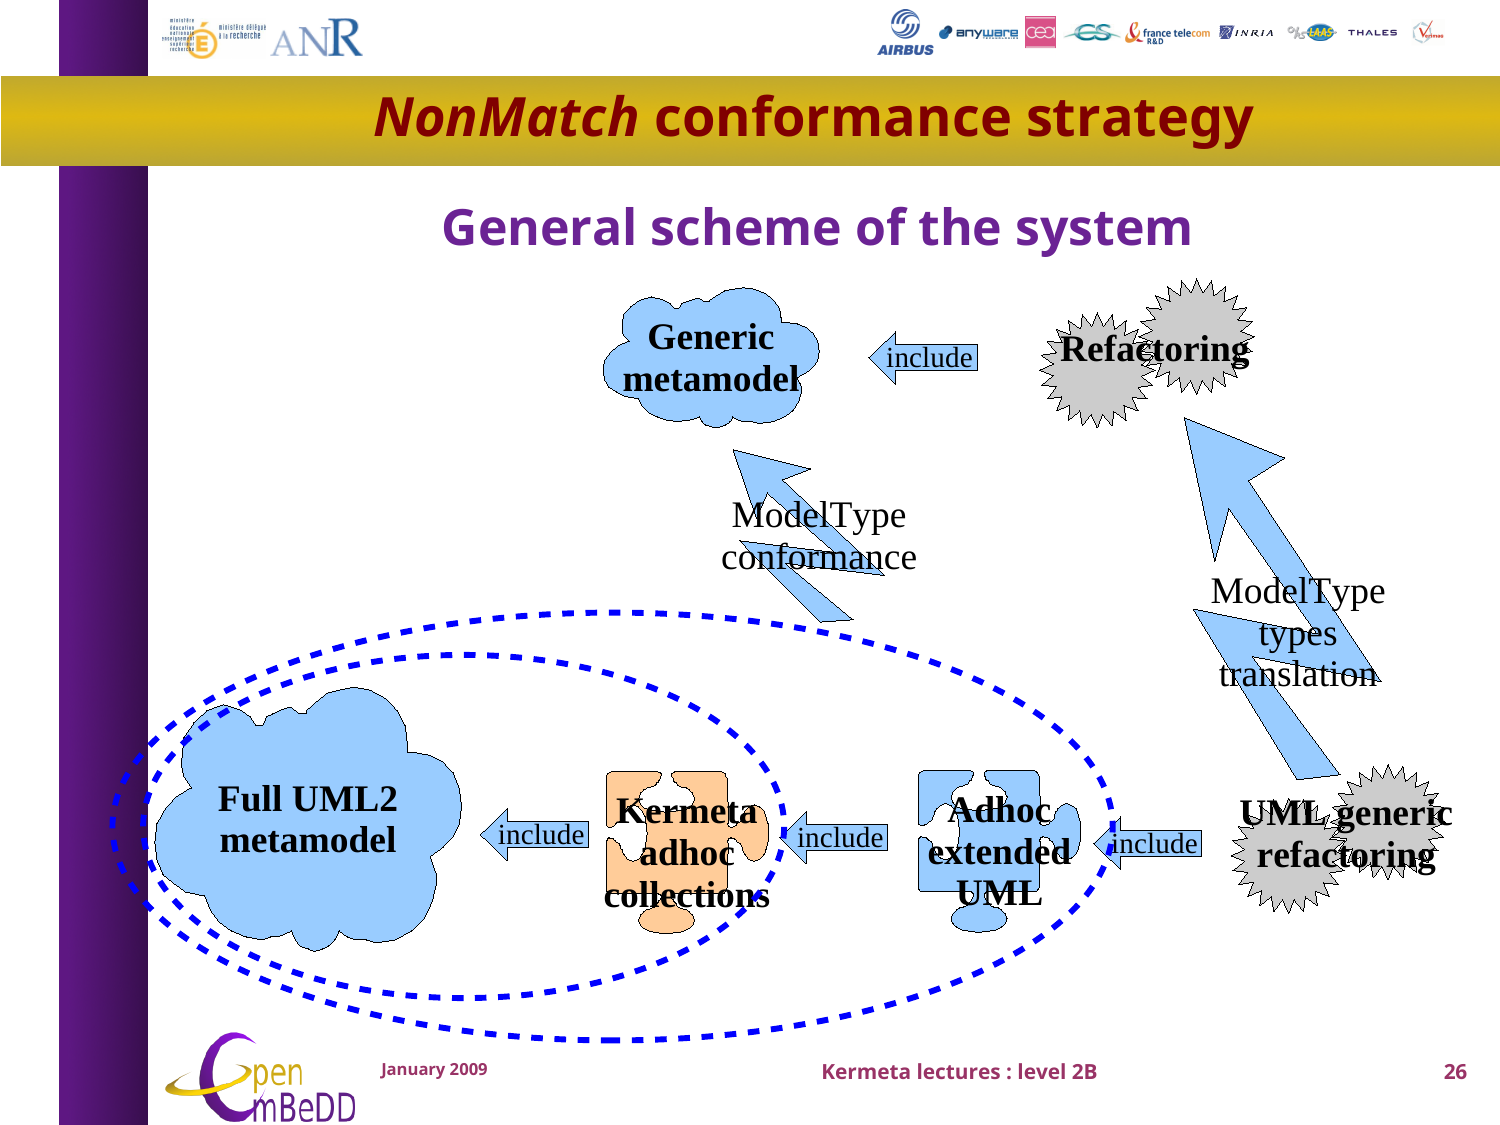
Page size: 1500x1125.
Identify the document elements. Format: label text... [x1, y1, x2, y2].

text_box Kermeta adhoc collections [606, 771, 662, 828]
text_box include [781, 811, 888, 864]
text_box [1180, 384, 1188, 393]
text_box ModelType conformance [706, 476, 933, 596]
text_box [794, 596, 854, 623]
text_box [1259, 898, 1270, 906]
picture [162, 18, 266, 59]
picture [270, 18, 363, 57]
text_box [1271, 898, 1318, 914]
text_box ModelType types translation [1185, 546, 1412, 718]
text_box Kermeta adhoc collections [606, 771, 769, 895]
text_box include [480, 808, 589, 861]
picture [165, 1032, 355, 1122]
text_box [1041, 384, 1153, 428]
text_box Adhoc extended UML [918, 770, 974, 826]
text_box Kermeta adhoc collections [638, 899, 695, 934]
text_box include [1093, 816, 1202, 870]
picture [1, 0, 1500, 1125]
text_box Generic metamodel [603, 287, 820, 428]
text_box [733, 449, 811, 476]
text_box [1204, 384, 1213, 393]
text_box UML generic refactoring [1212, 769, 1481, 898]
text_box include [868, 331, 978, 385]
text_box Refactoring [1020, 312, 1290, 384]
text_box [1146, 278, 1247, 312]
text_box [1192, 384, 1201, 395]
text_box [1259, 718, 1336, 769]
text_box Adhoc extended UML [918, 770, 1081, 933]
text_box Full UML2 metamodel [154, 687, 462, 952]
picture [877, 9, 1445, 55]
list General scheme of the system [147, 191, 1488, 250]
title NonMatch conformance strategy [147, 66, 1481, 164]
text_box [1184, 417, 1292, 546]
